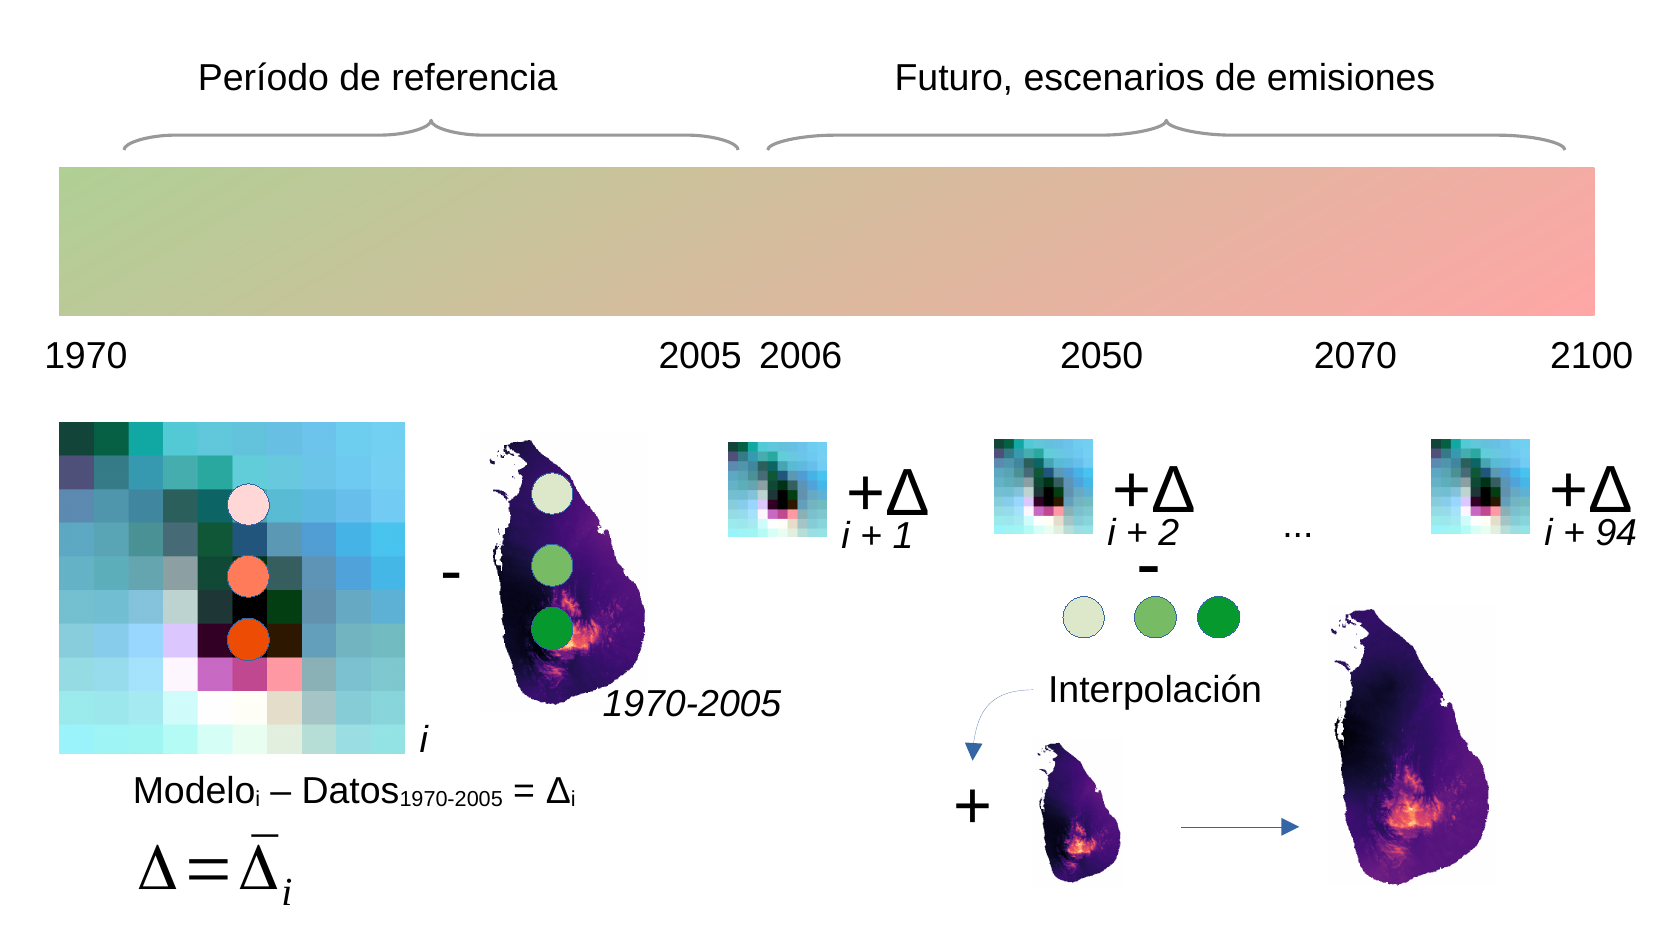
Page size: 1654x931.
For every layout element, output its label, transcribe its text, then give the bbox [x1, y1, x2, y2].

picture [59, 422, 405, 754]
text_box 1970-2005 [587, 675, 797, 733]
text_box Futuro, escenarios de emisiones [879, 49, 1451, 107]
text_box i + 1 [826, 507, 929, 565]
text_box - [1122, 513, 1177, 613]
text_box Período de referencia [183, 49, 573, 107]
text_box 2100 [1535, 327, 1649, 384]
text_box + [938, 760, 1007, 850]
text_box [531, 472, 573, 515]
text_box ... [1267, 495, 1329, 553]
text_box +Δ [1534, 444, 1648, 504]
text_box +Δ [1097, 444, 1211, 534]
text_box [59, 167, 1595, 316]
picture [1431, 439, 1530, 534]
text_box 2005 [643, 327, 744, 384]
text_box i + 94 [1529, 504, 1653, 562]
text_box Interpolación [1033, 661, 1278, 719]
text_box [1134, 613, 1177, 638]
picture [1033, 738, 1123, 886]
picture [481, 431, 650, 711]
text_box [227, 555, 270, 598]
text_box 1970 [29, 327, 143, 384]
text_box 2050 [1045, 327, 1159, 384]
text_box - [425, 525, 478, 616]
picture [1328, 606, 1495, 886]
text_box [227, 483, 270, 526]
picture [994, 439, 1093, 534]
text_box Modeloi – Datos1970-2005 = Δi [118, 761, 591, 819]
text_box 2070 [1299, 327, 1412, 384]
text_box [531, 544, 573, 587]
text_box [531, 607, 573, 650]
text_box [1197, 596, 1240, 638]
text_box [227, 618, 270, 661]
chart [129, 832, 299, 914]
text_box +Δ [831, 447, 945, 537]
picture [728, 442, 827, 537]
text_box [1062, 596, 1105, 638]
text_box i + 2 [1092, 504, 1195, 562]
text_box i [404, 710, 443, 768]
text_box 2006 [744, 327, 857, 384]
